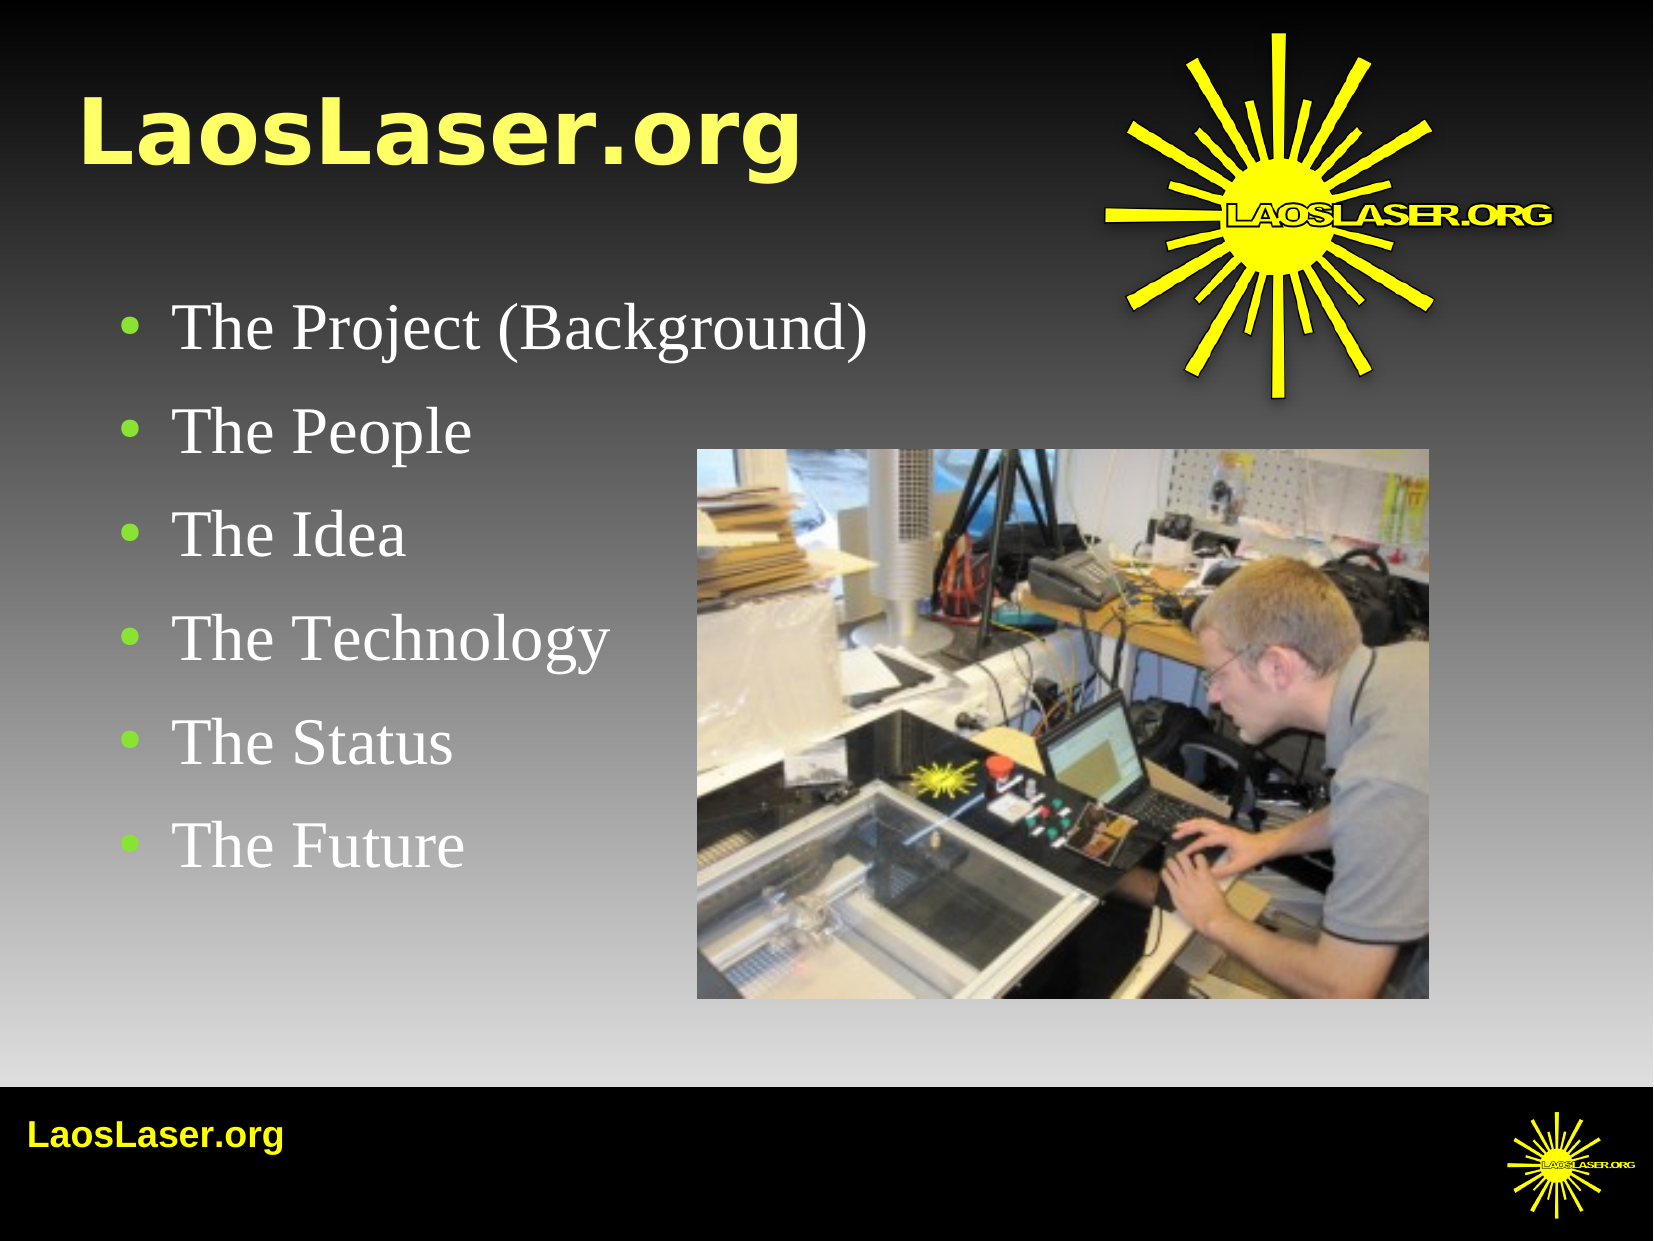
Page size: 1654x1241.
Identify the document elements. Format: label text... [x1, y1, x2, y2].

list The Project (Background) The People The Idea The Technology The Status The Future [82, 290, 1571, 1051]
picture [1087, 20, 1569, 420]
picture [1502, 1108, 1640, 1225]
title LaosLaser.org [76, 36, 1087, 229]
picture [697, 449, 1429, 999]
